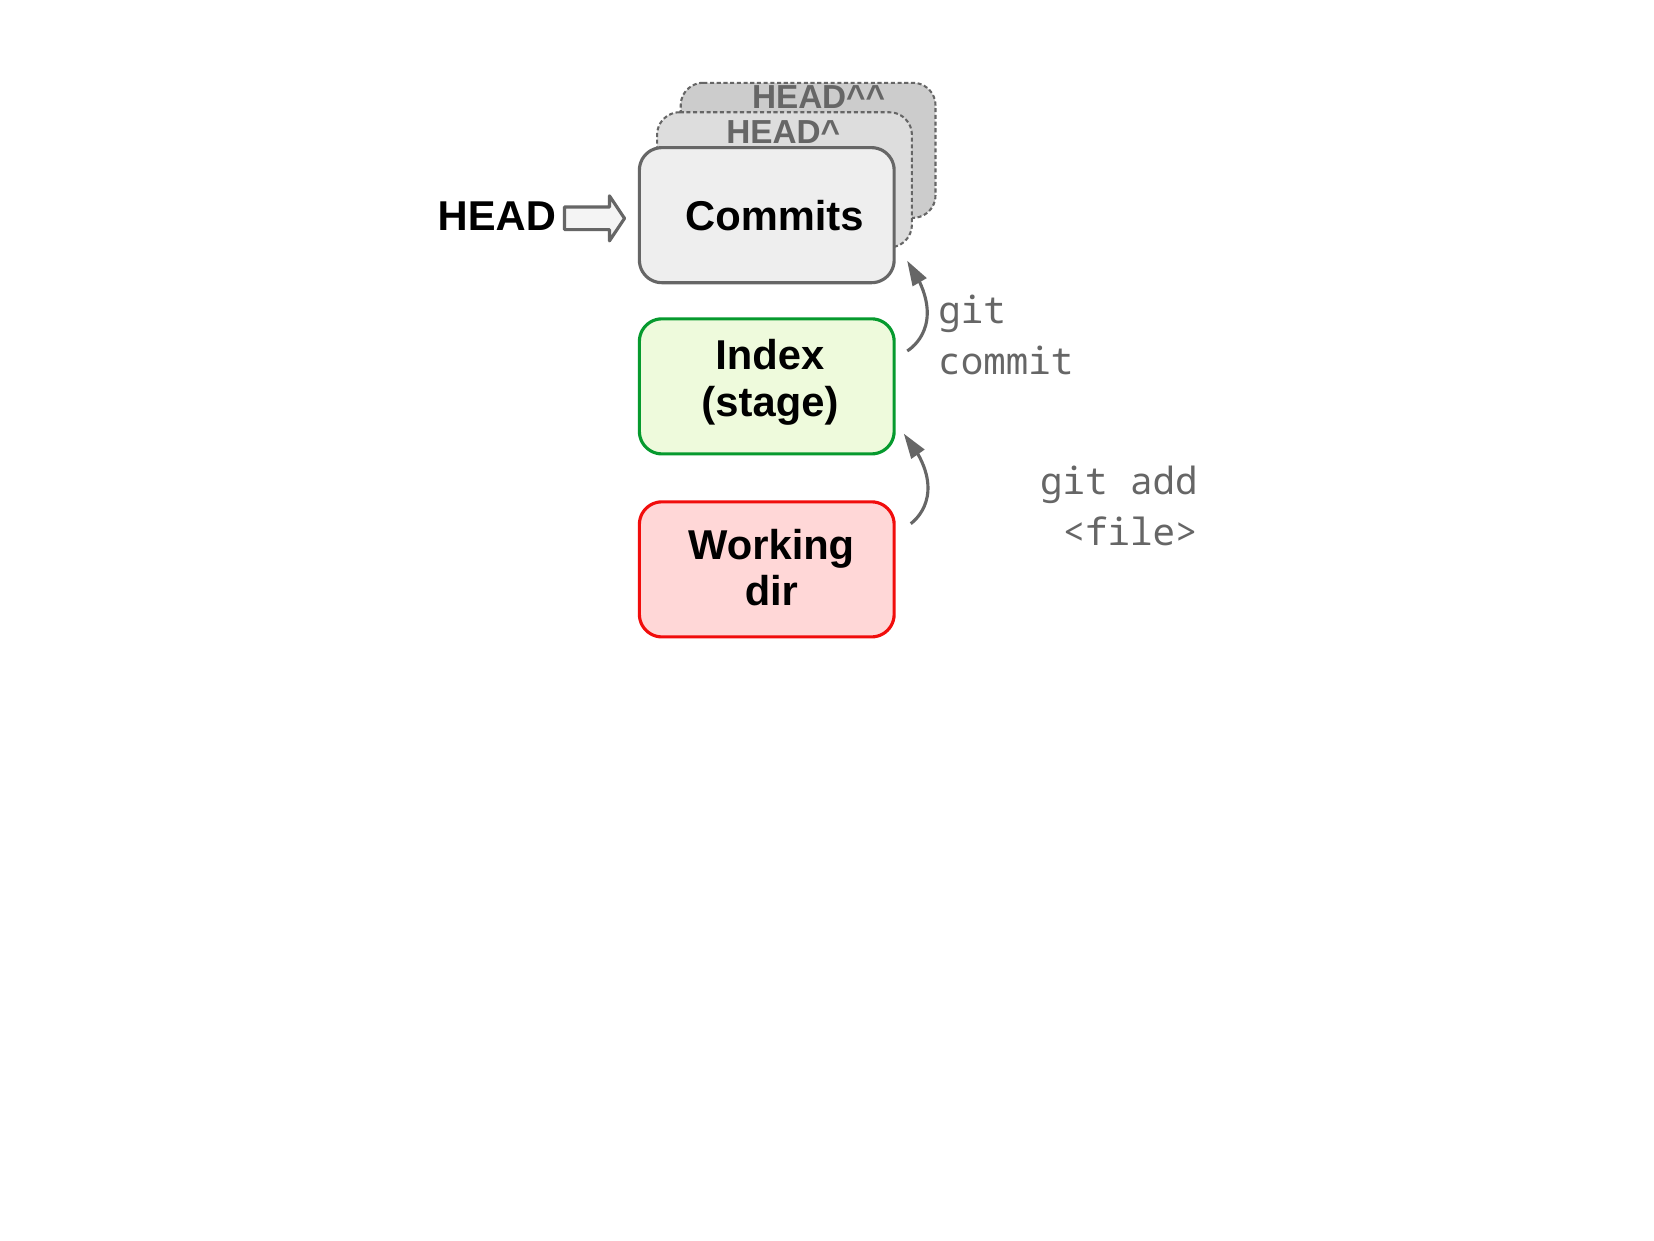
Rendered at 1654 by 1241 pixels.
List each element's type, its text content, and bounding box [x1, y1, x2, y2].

text_box git commit [923, 276, 1156, 337]
text_box Working dir [654, 513, 889, 622]
text_box [680, 82, 713, 106]
text_box Commits [669, 185, 880, 256]
text_box [639, 85, 936, 283]
text_box Index (stage) [675, 324, 865, 441]
text_box [639, 318, 895, 454]
text_box git add <file> [905, 447, 1213, 508]
text_box HEAD [414, 185, 580, 256]
text_box [639, 501, 895, 637]
text_box [580, 195, 625, 241]
text_box HEAD^^ [713, 70, 924, 142]
text_box HEAD^ [678, 106, 889, 177]
